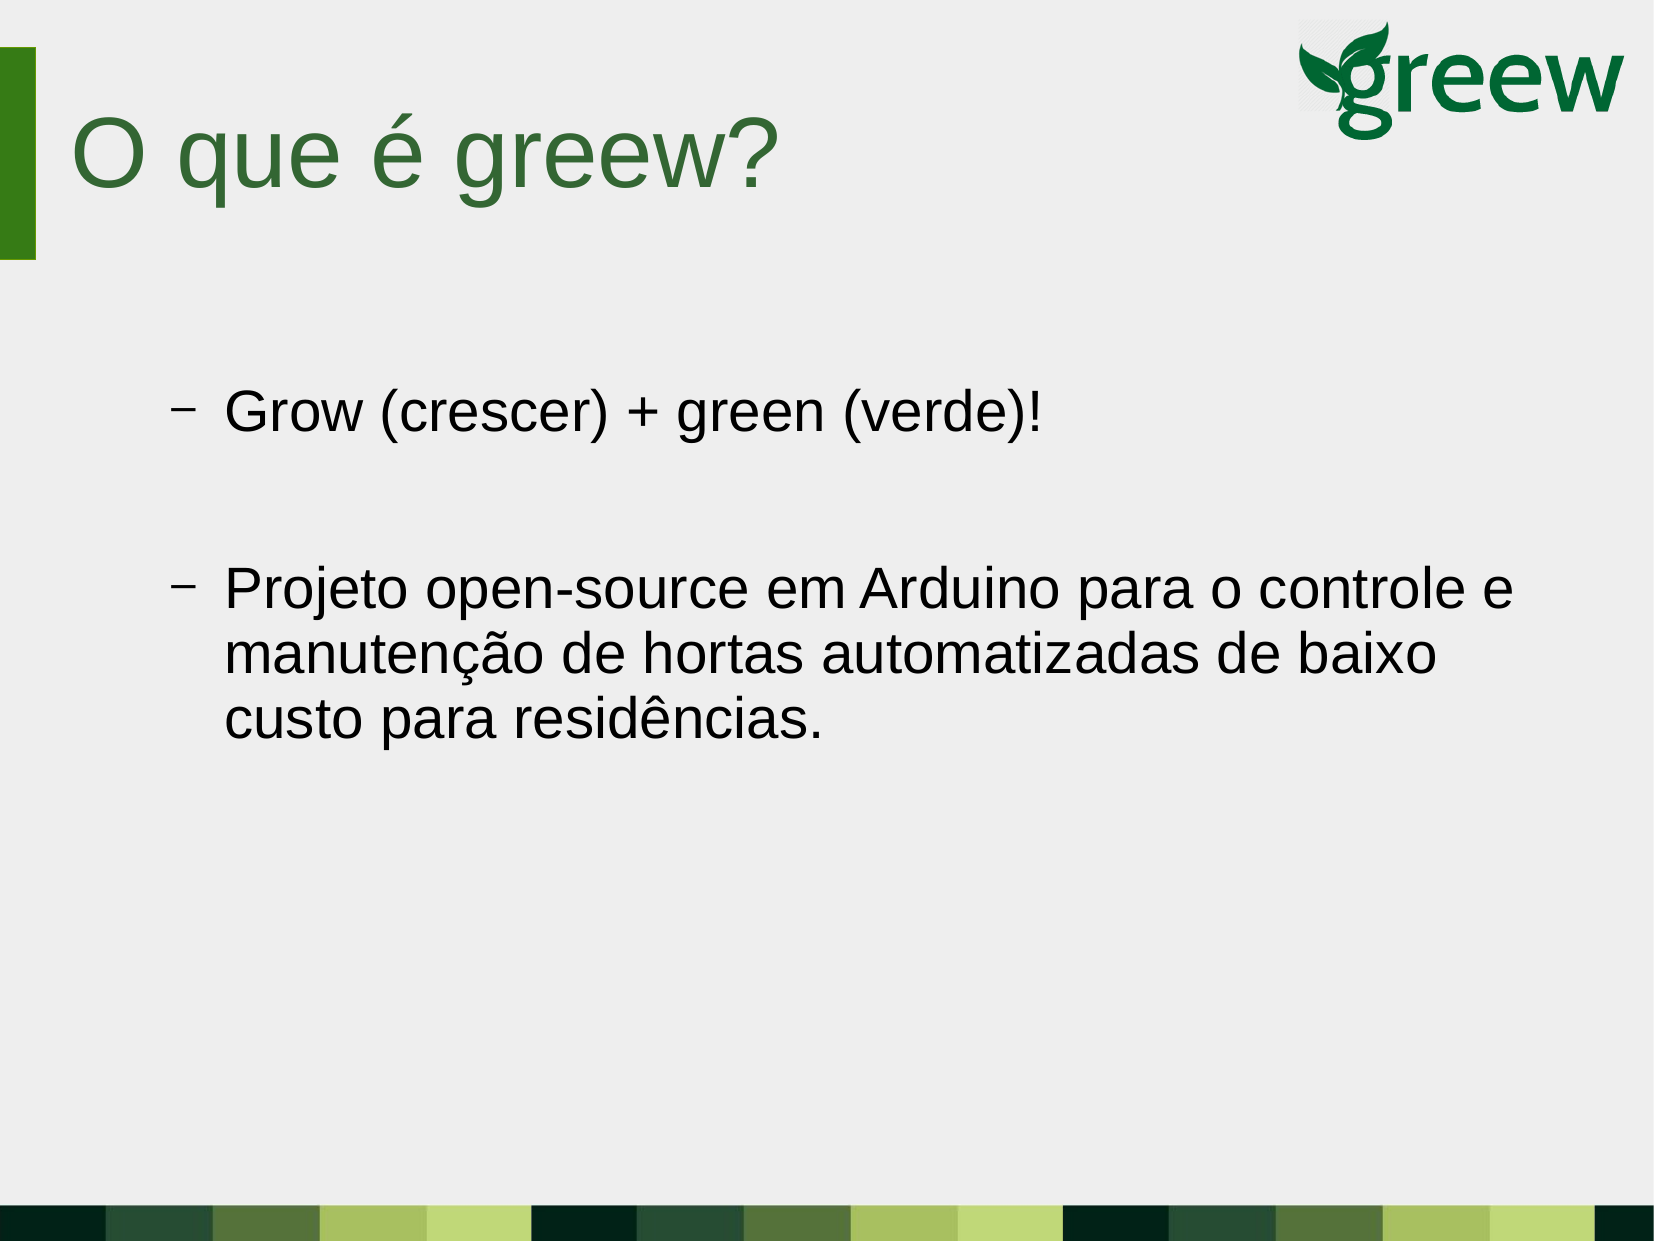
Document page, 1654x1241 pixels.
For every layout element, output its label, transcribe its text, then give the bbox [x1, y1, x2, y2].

list Grow (crescer) + green (verde)! Projeto open-source em Arduino para o controle e manutenção de hortas automatizadas de baixo custo para residências. [82, 290, 1571, 1010]
picture [1295, 19, 1630, 142]
title O que é greew? [70, 49, 1288, 257]
picture [0, 1204, 1654, 1241]
